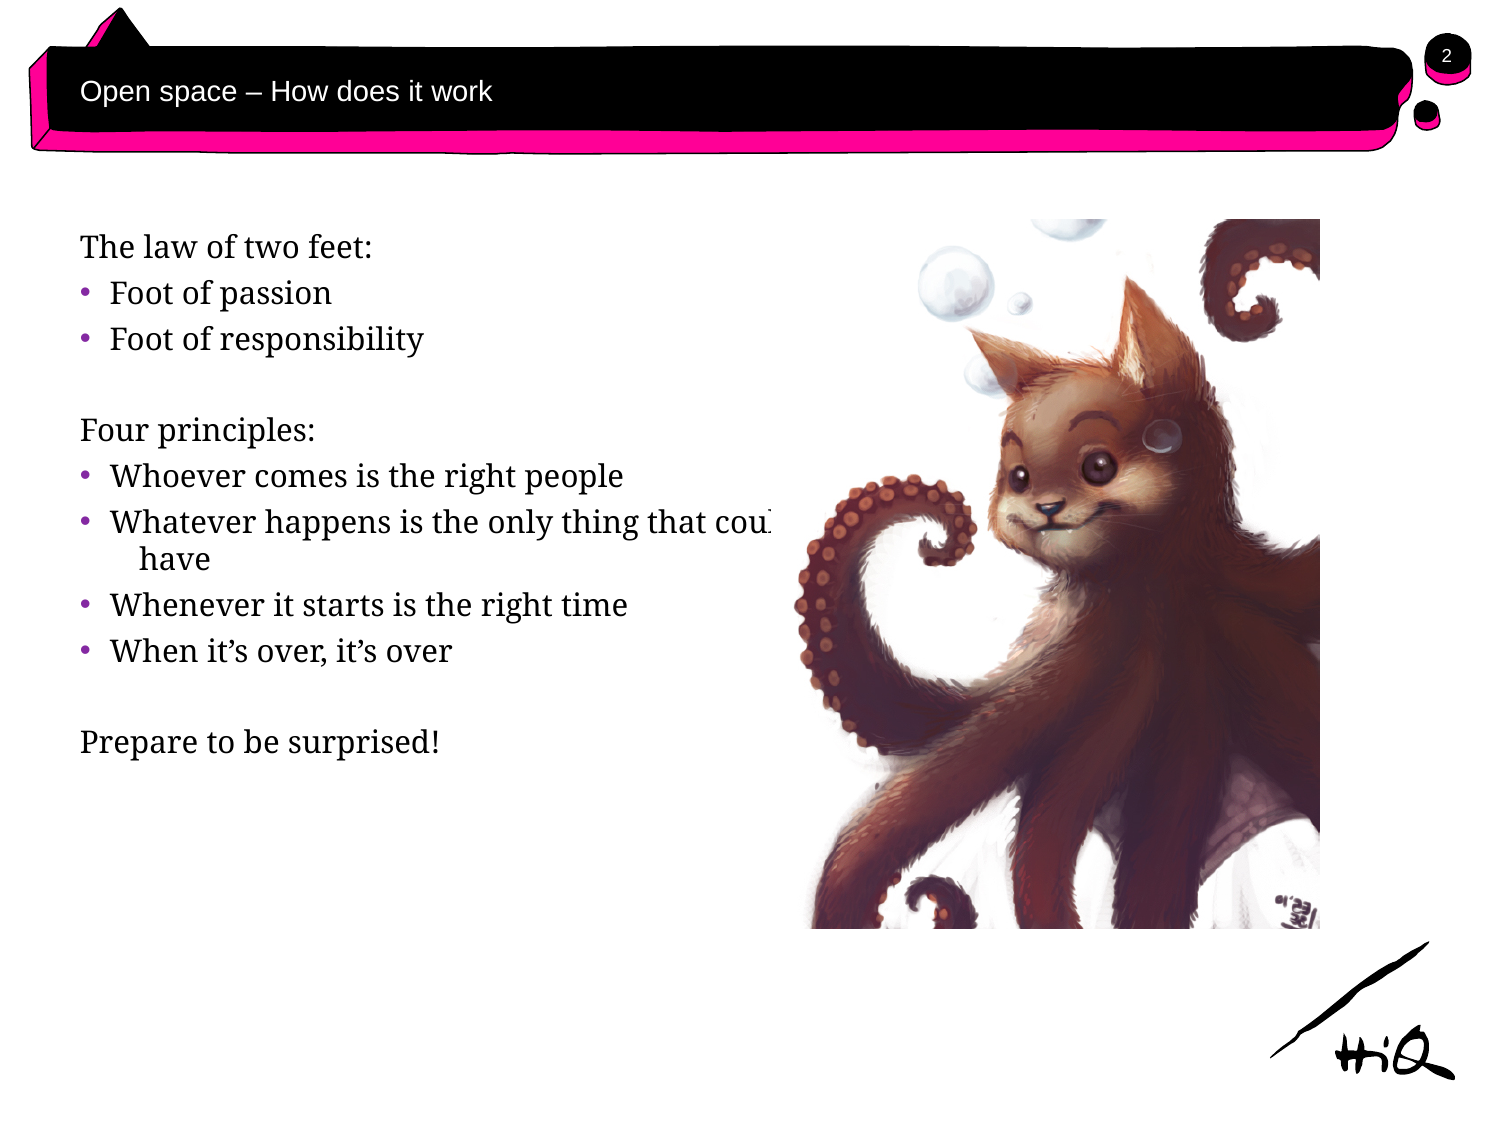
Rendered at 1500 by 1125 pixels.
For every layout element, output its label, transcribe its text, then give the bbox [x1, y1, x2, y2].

list The law of two feet: Foot of passion Foot of responsibility Four principles: Whoever comes is the right people Whatever happens is the only thing that could have Whenever it starts is the right time When it’s over, it’s over Prepare to be surprised! [64, 220, 771, 929]
picture [771, 220, 1320, 929]
title Open space – How does it work [64, 54, 1365, 126]
text_box 2 [1423, 30, 1471, 79]
